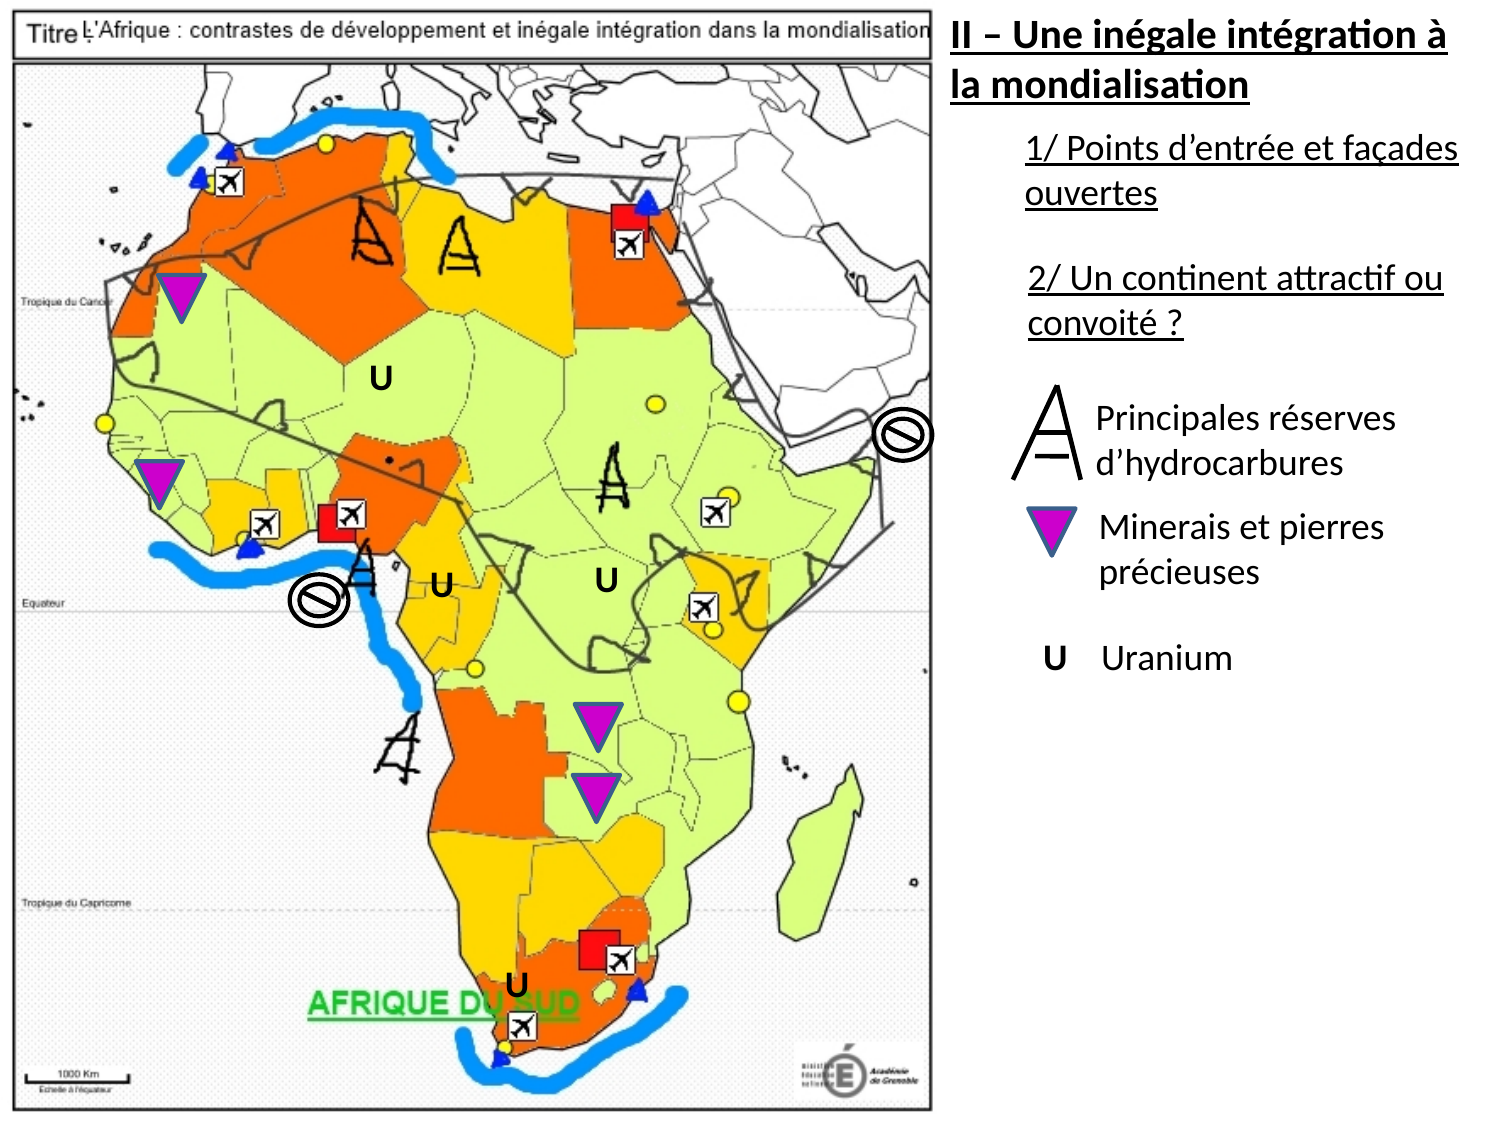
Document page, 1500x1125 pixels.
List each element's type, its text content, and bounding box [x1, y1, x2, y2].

picture [1, 0, 938, 1125]
text_box Uranium [1086, 626, 1500, 686]
text_box U [354, 345, 409, 406]
text_box U [490, 952, 545, 1013]
text_box Minerais et pierres précieuses [1083, 494, 1500, 600]
text_box 2/ Un continent attractif ou convoité ? [1012, 245, 1500, 351]
text_box [1028, 508, 1076, 556]
text_box [135, 461, 183, 509]
text_box U [1028, 626, 1083, 686]
text_box [158, 274, 206, 323]
text_box [572, 774, 621, 823]
text_box II – Une inégale intégration à la mondialisation [938, 0, 1500, 115]
text_box 1/ Points d’entrée et façades ouvertes [1009, 116, 1500, 221]
text_box Principales réserves d’hydrocarbures [1080, 385, 1500, 491]
text_box [574, 703, 622, 752]
text_box U [415, 552, 470, 613]
text_box U [579, 547, 634, 608]
